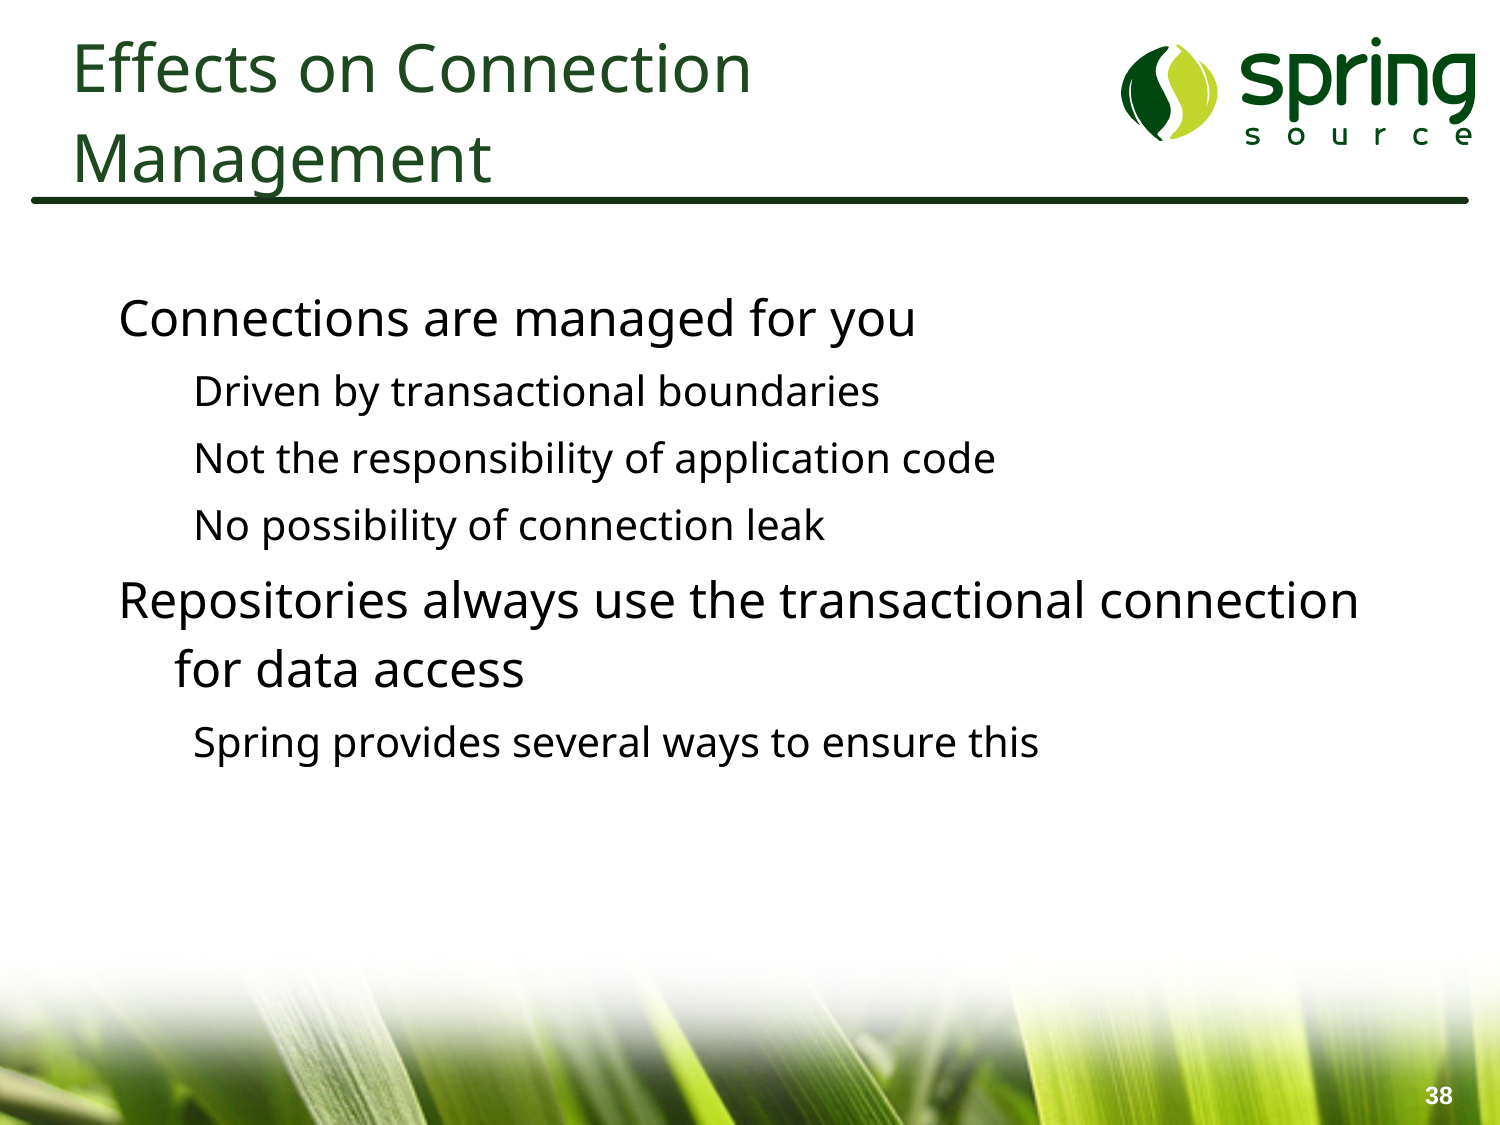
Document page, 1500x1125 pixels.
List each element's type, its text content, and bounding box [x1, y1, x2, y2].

title Effects on Connection Management [56, 13, 1089, 191]
picture [1121, 37, 1475, 145]
list Connections are managed for you Driven by transactional boundaries Not the responsibility of application code No possibility of connection leak Repositories always use the transactional connection for data access Spring provides several ways to ensure this [103, 275, 1394, 938]
picture [0, 944, 1500, 1125]
